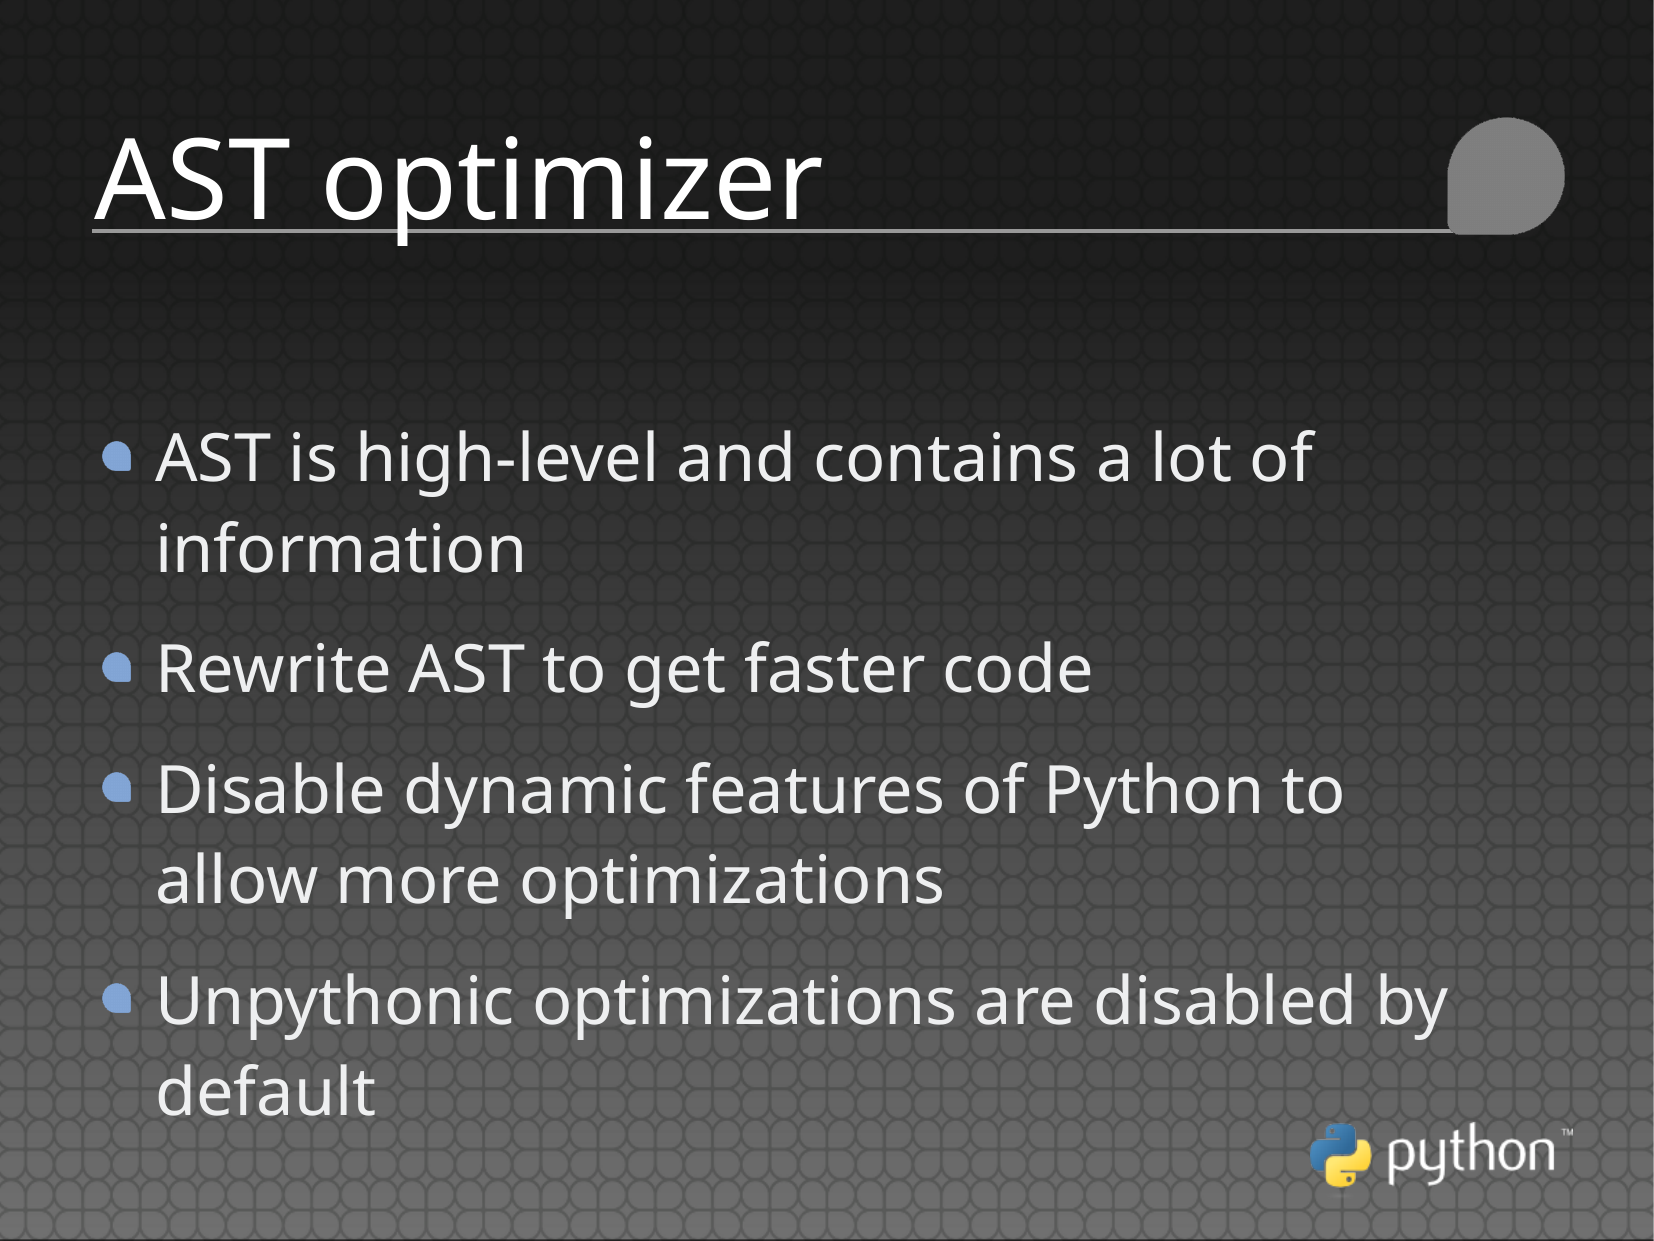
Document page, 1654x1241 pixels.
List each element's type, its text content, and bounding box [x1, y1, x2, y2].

title AST optimizer [94, 100, 1426, 251]
picture [0, 0, 1654, 1241]
list AST is high-level and contains a lot of information Rewrite AST to get faster code Disable dynamic features of Python to allow more optimizations Unpythonic optimizations are disabled by default [84, 290, 1489, 1094]
